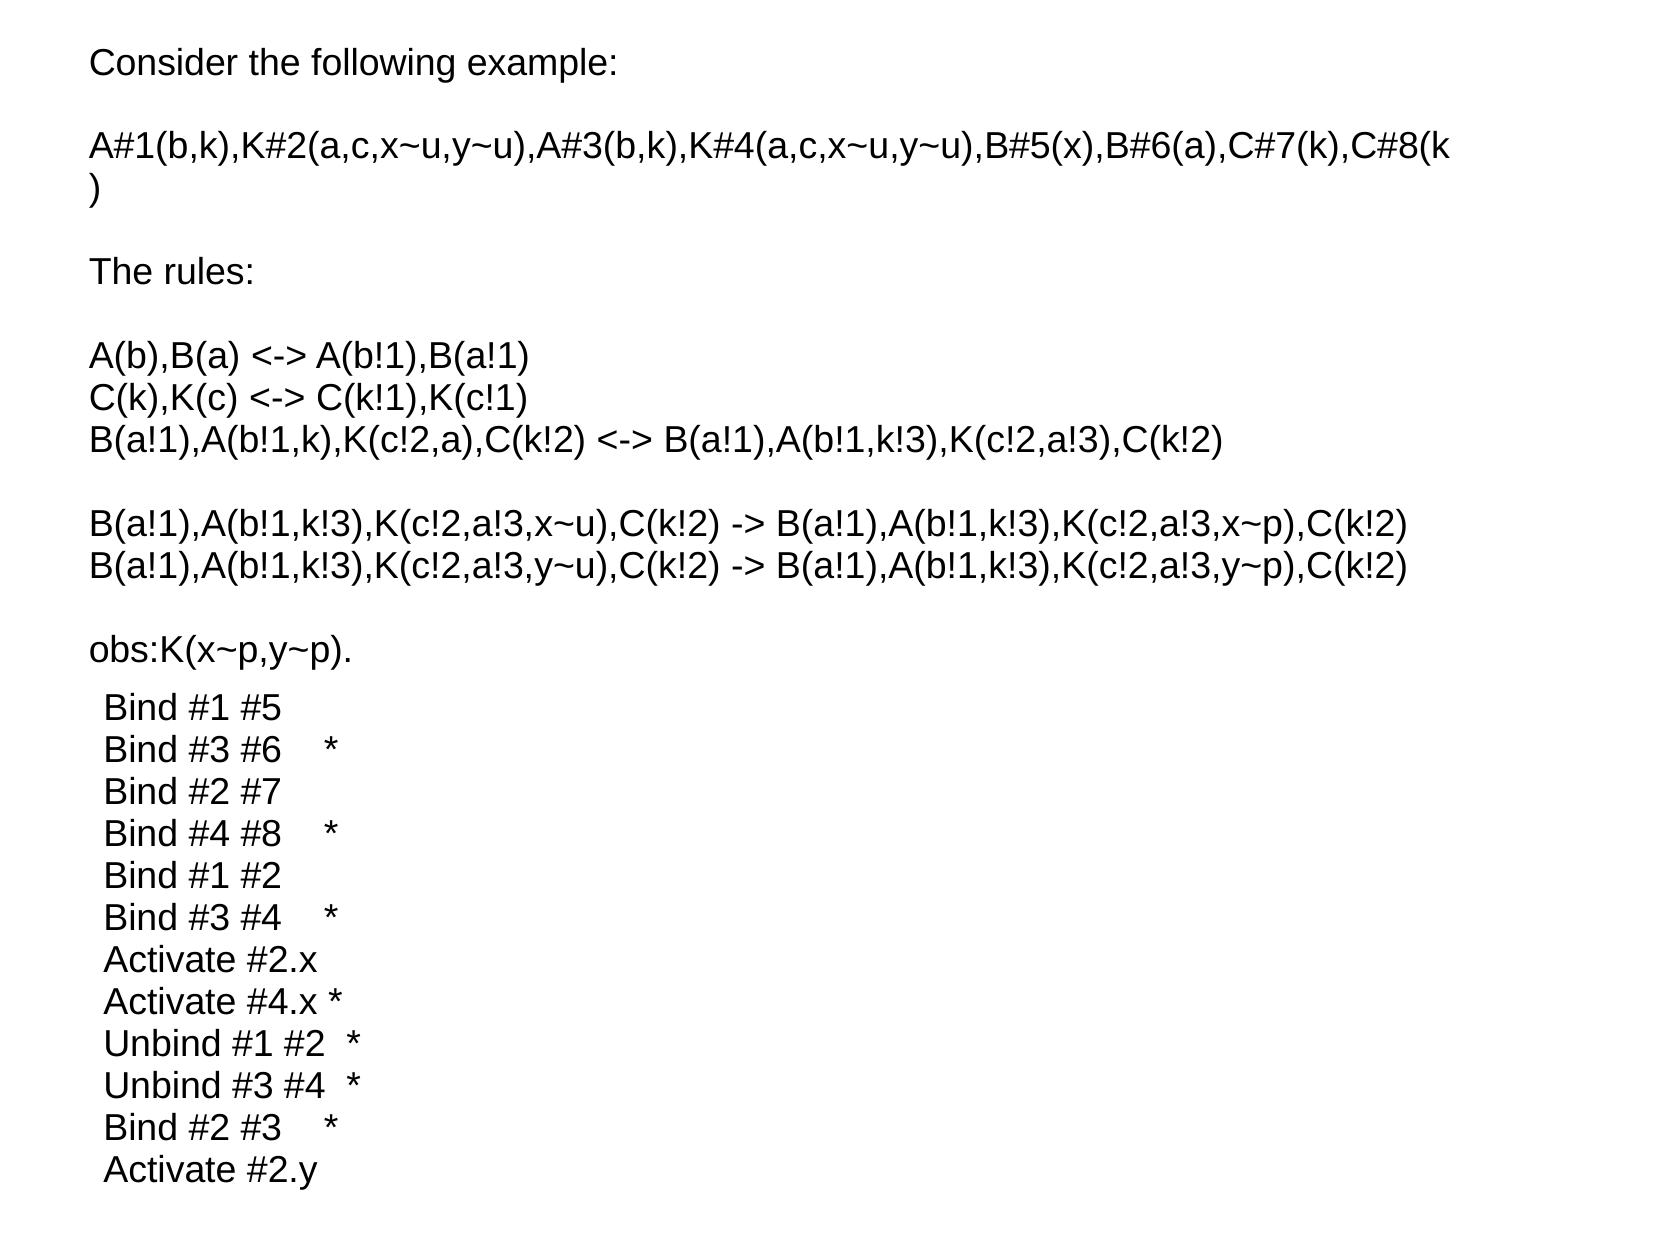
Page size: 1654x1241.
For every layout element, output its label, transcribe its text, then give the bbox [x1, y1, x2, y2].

text_box Bind #1 #5 Bind #3 #6 * Bind #2 #7 Bind #4 #8 * Bind #1 #2 Bind #3 #4 * Activate #2.x Activate #4.x * Unbind #1 #2 * Unbind #3 #4 * Bind #2 #3 * Activate #2.y [88, 679, 377, 1199]
text_box Consider the following example: A#1(b,k),K#2(a,c,x~u,y~u),A#3(b,k),K#4(a,c,x~u,y~u),B#5(x),B#6(a),C#7(k),C#8(k) The rules: A(b),B(a) <-> A(b!1),B(a!1) C(k),K(c) <-> C(k!1),K(c!1) B(a!1),A(b!1,k),K(c!2,a),C(k!2) <-> B(a!1),A(b!1,k!3),K(c!2,a!3),C(k!2) B(a!1),A(b!1,k!3),K(c!2,a!3,x~u),C(k!2) -> B(a!1),A(b!1,k!3),K(c!2,a!3,x~p),C(k!2) B(a!1),A(b!1,k!3),K(c!2,a!3,y~u),C(k!2) -> B(a!1),A(b!1,k!3),K(c!2,a!3,y~p),C(k!2) obs:K(x~p,y~p). [73, 33, 1477, 650]
